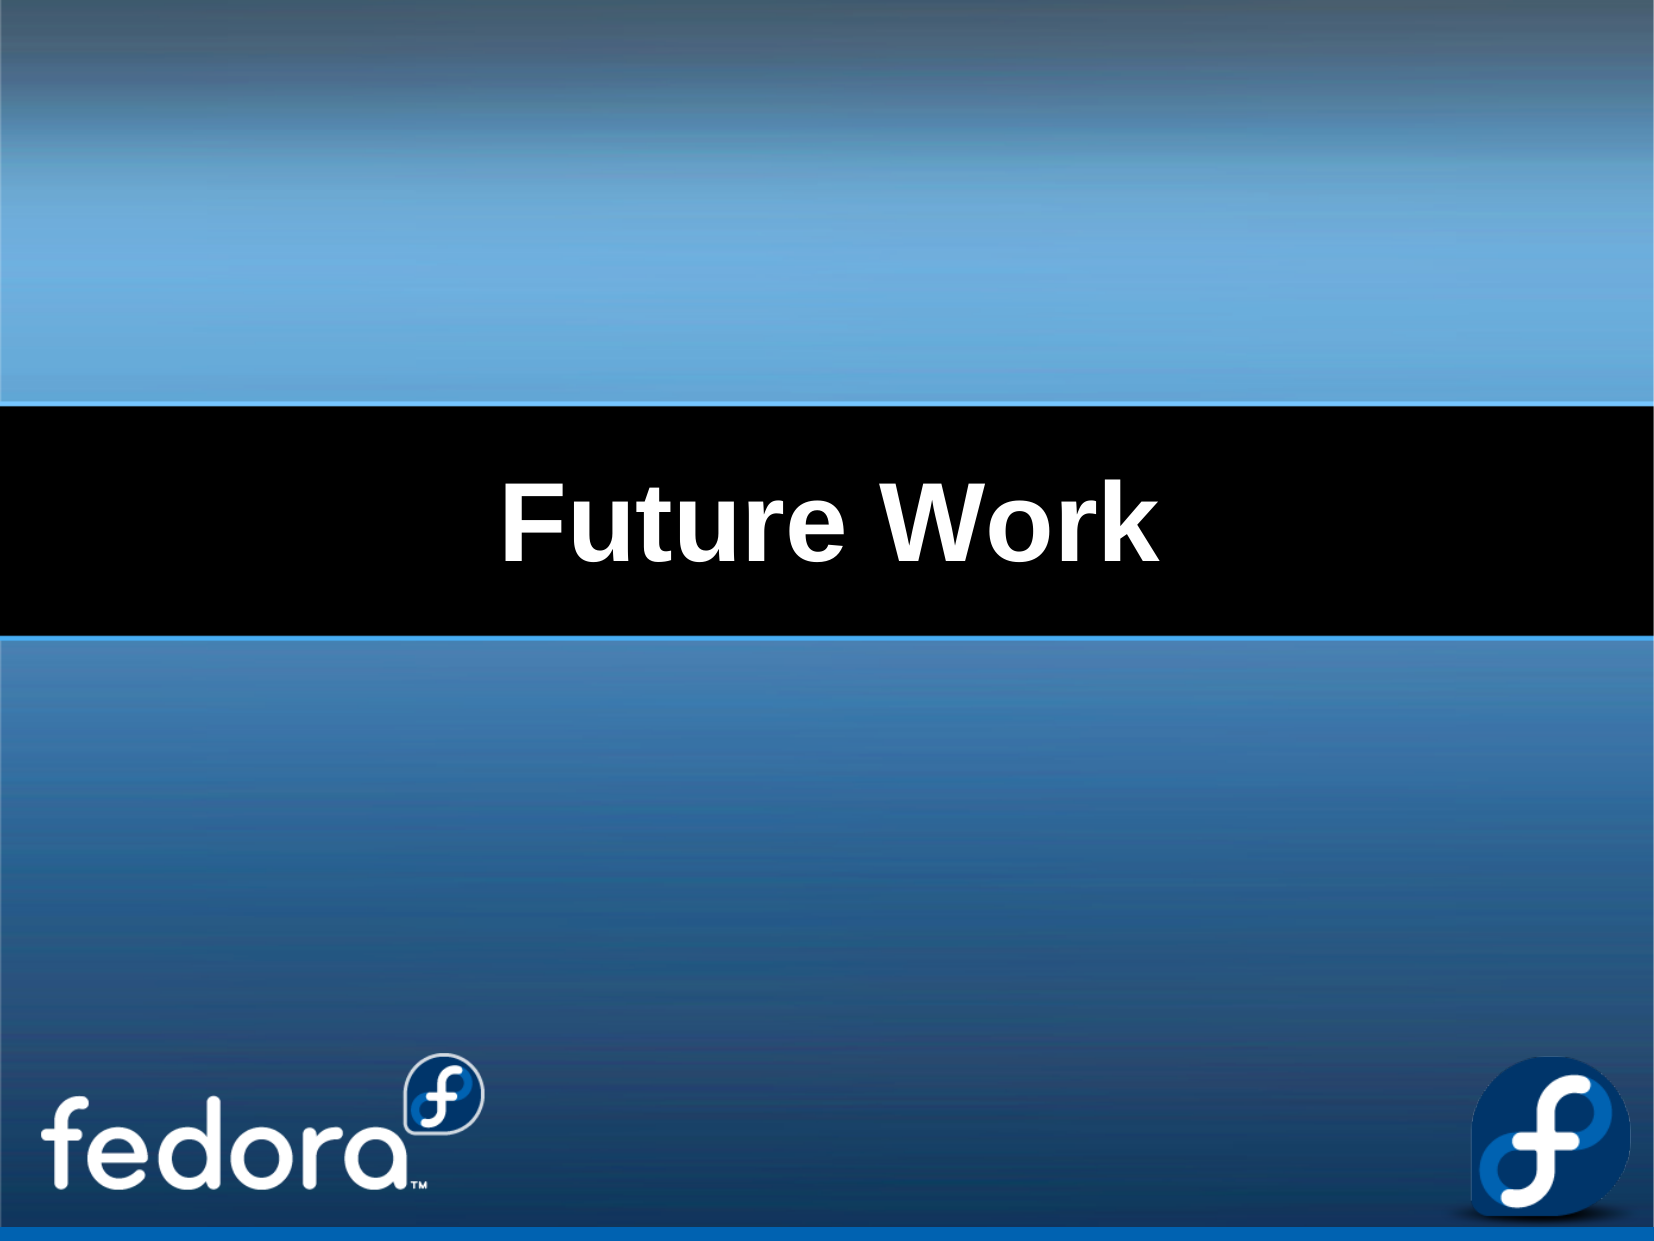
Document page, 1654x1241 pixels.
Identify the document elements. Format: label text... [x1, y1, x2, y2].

title Future Work [123, 419, 1536, 627]
picture [0, 0, 1654, 1229]
